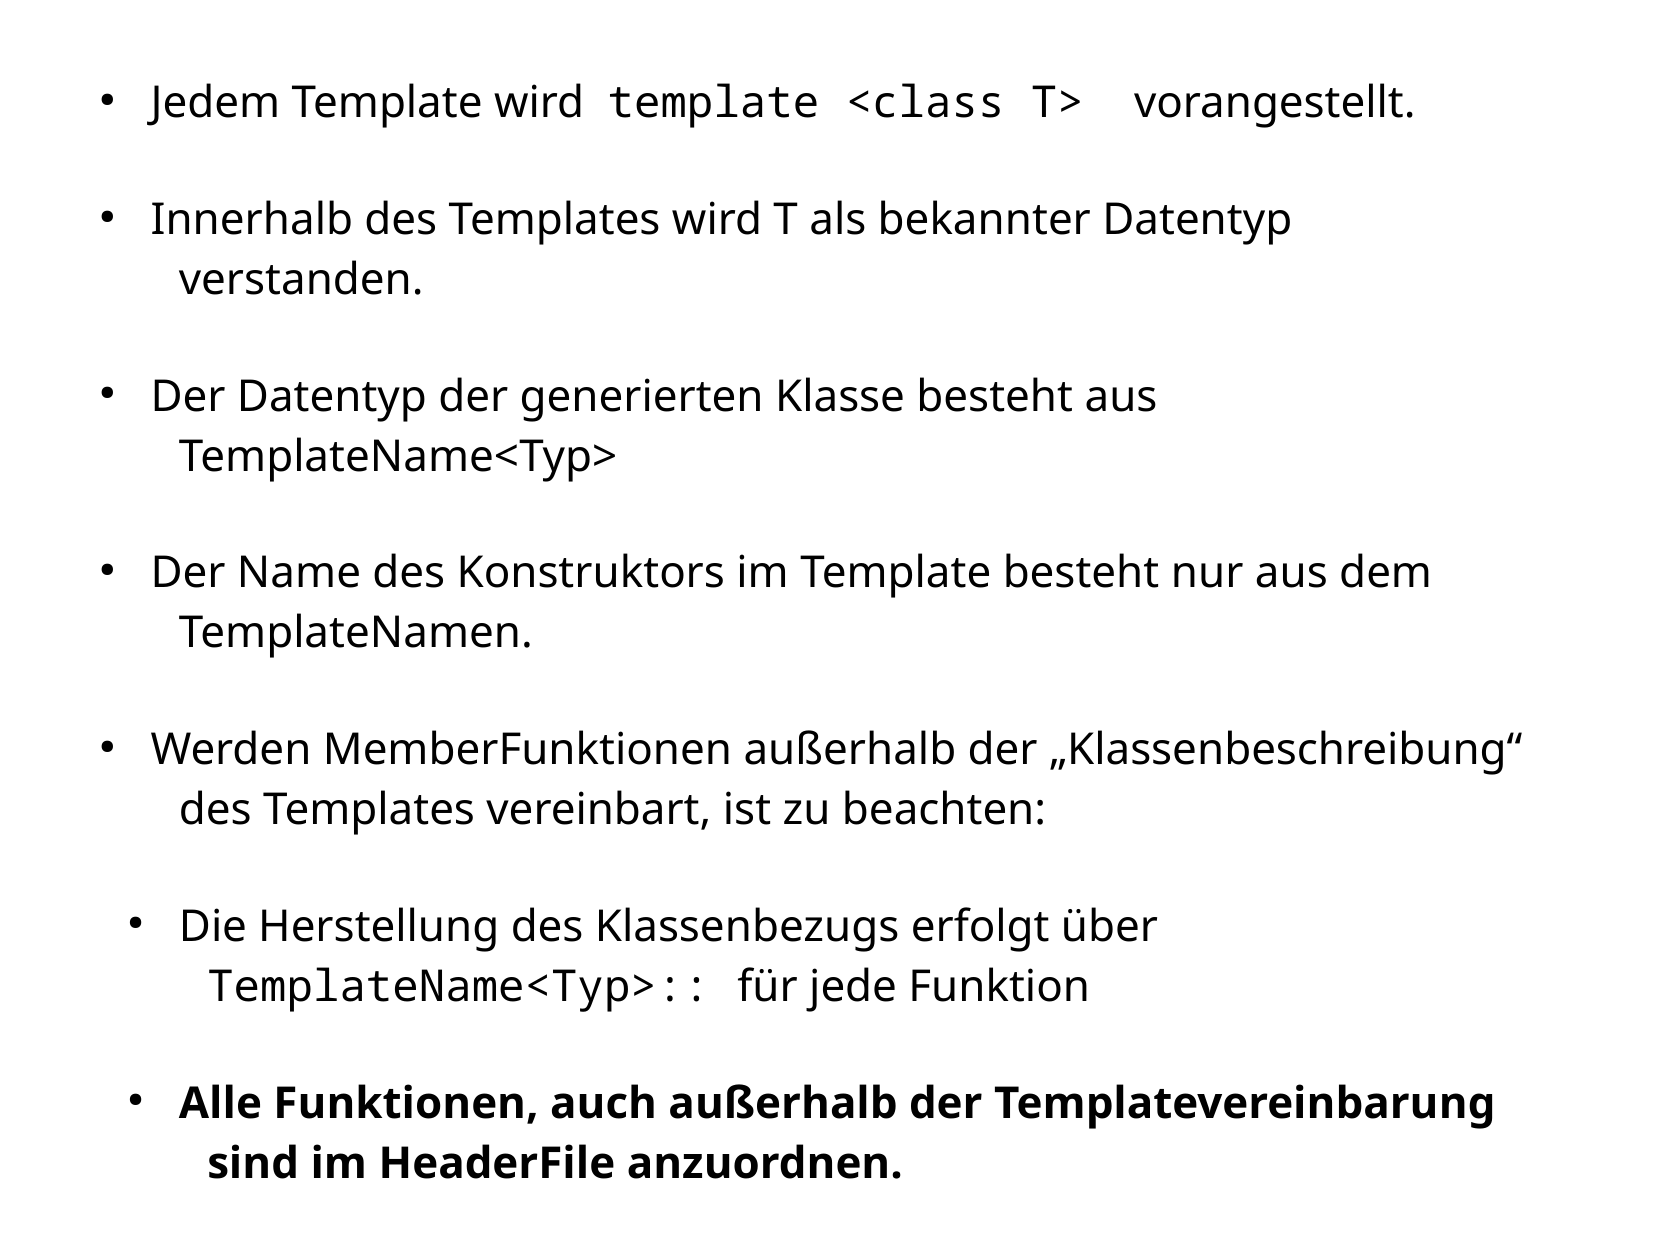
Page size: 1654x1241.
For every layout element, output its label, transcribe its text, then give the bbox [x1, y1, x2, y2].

list Jedem Template wird template <class T> vorangestellt. Innerhalb des Templates wird T als bekannter Datentyp verstanden. Der Datentyp der generierten Klasse besteht aus TemplateName<Typ> Der Name des Konstruktors im Template besteht nur aus dem TemplateNamen. Werden MemberFunktionen außerhalb der „Klassenbeschreibung“ des Templates vereinbart, ist zu beachten: Die Herstellung des Klassenbezugs erfolgt über TemplateName<Typ>:: für jede Funktion Alle Funktionen, auch außerhalb der Templatevereinbarung sind im HeaderFile anzuordnen. [82, 70, 1538, 1193]
